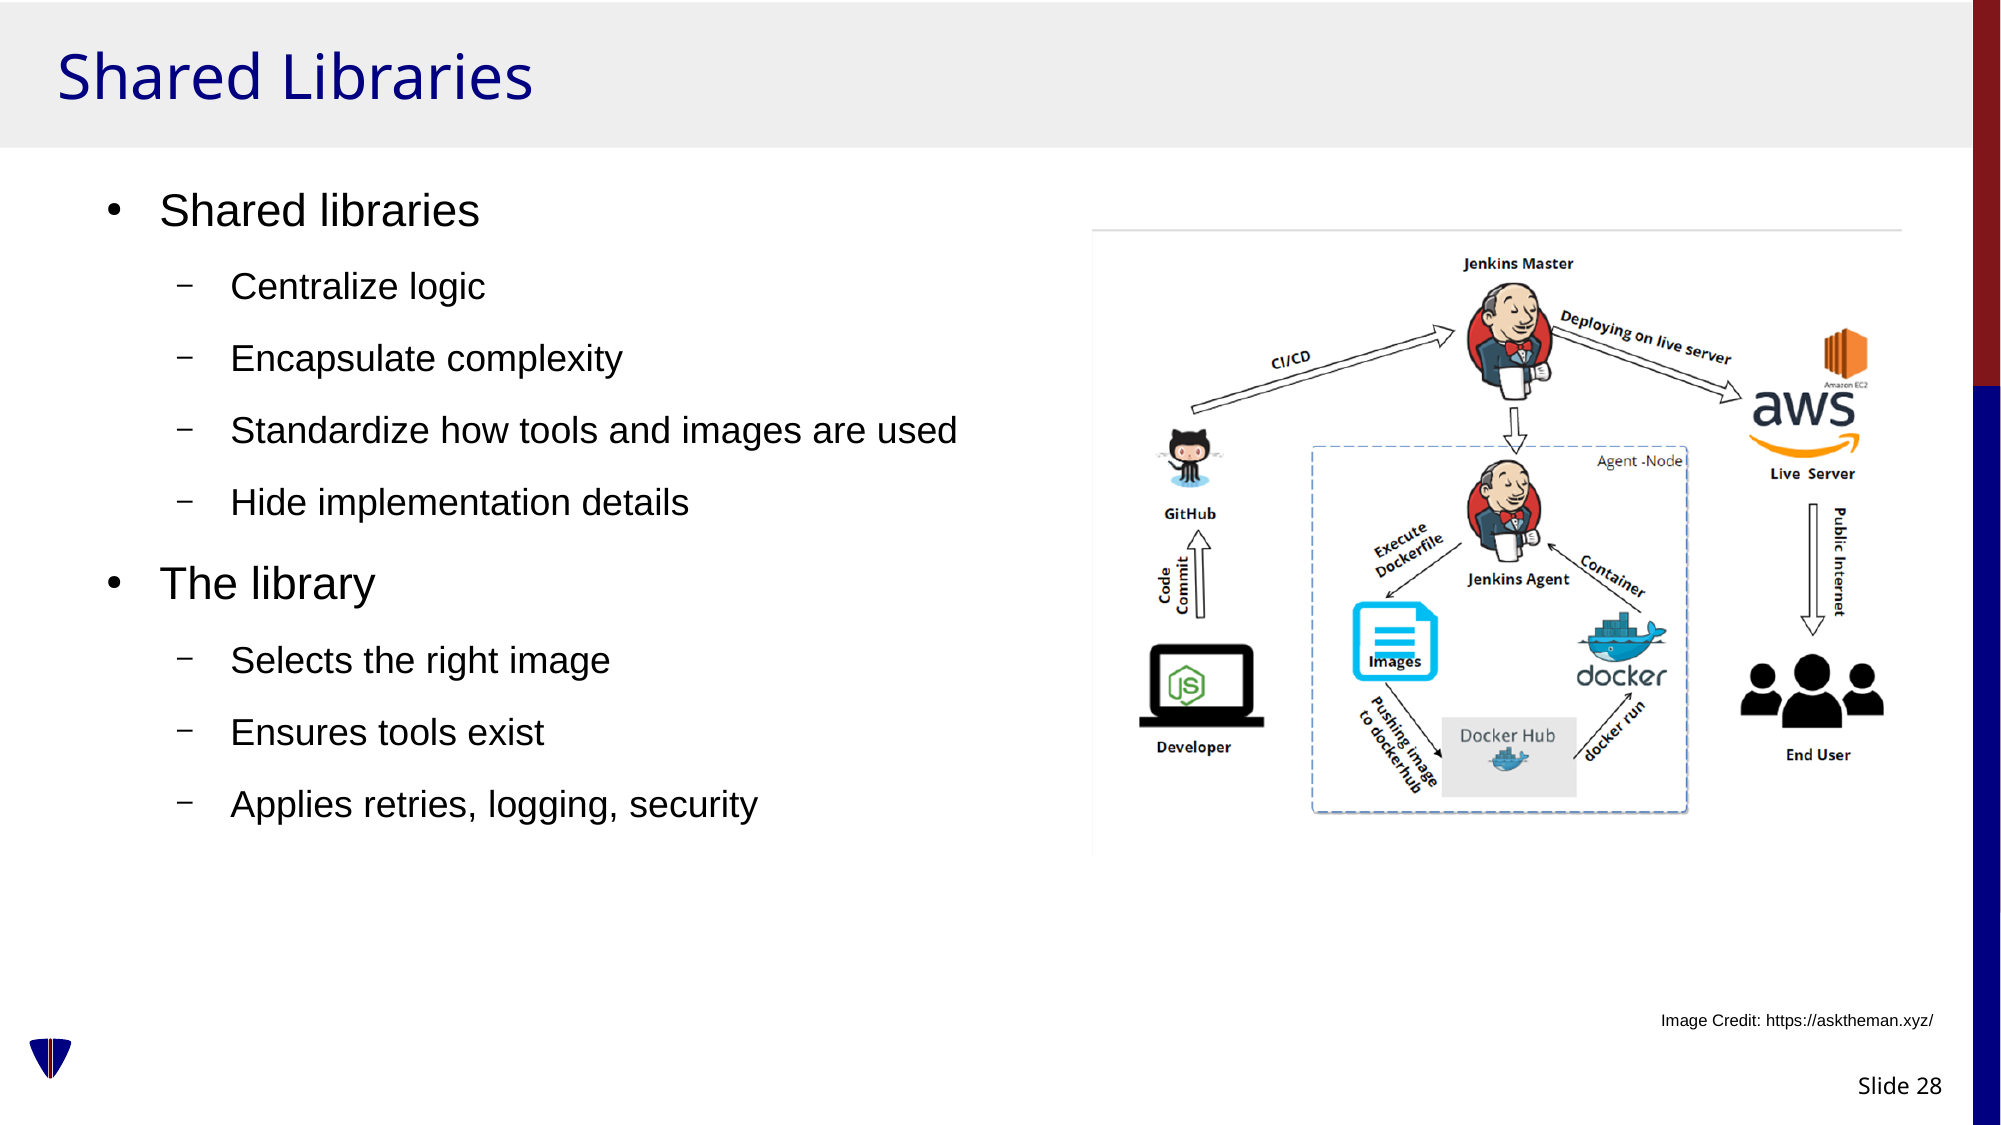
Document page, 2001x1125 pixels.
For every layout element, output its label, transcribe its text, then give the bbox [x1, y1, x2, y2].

list Shared libraries Centralize logic Encapsulate complexity Standardize how tools and images are used Hide implementation details The library Selects the right image Ensures tools exist Applies retries, logging, security [88, 177, 1004, 1034]
text_box Image Credit: https://asktheman.xyz/ [1033, 1003, 1949, 1063]
picture [1092, 229, 1902, 857]
title Shared Libraries [0, 2, 1973, 148]
